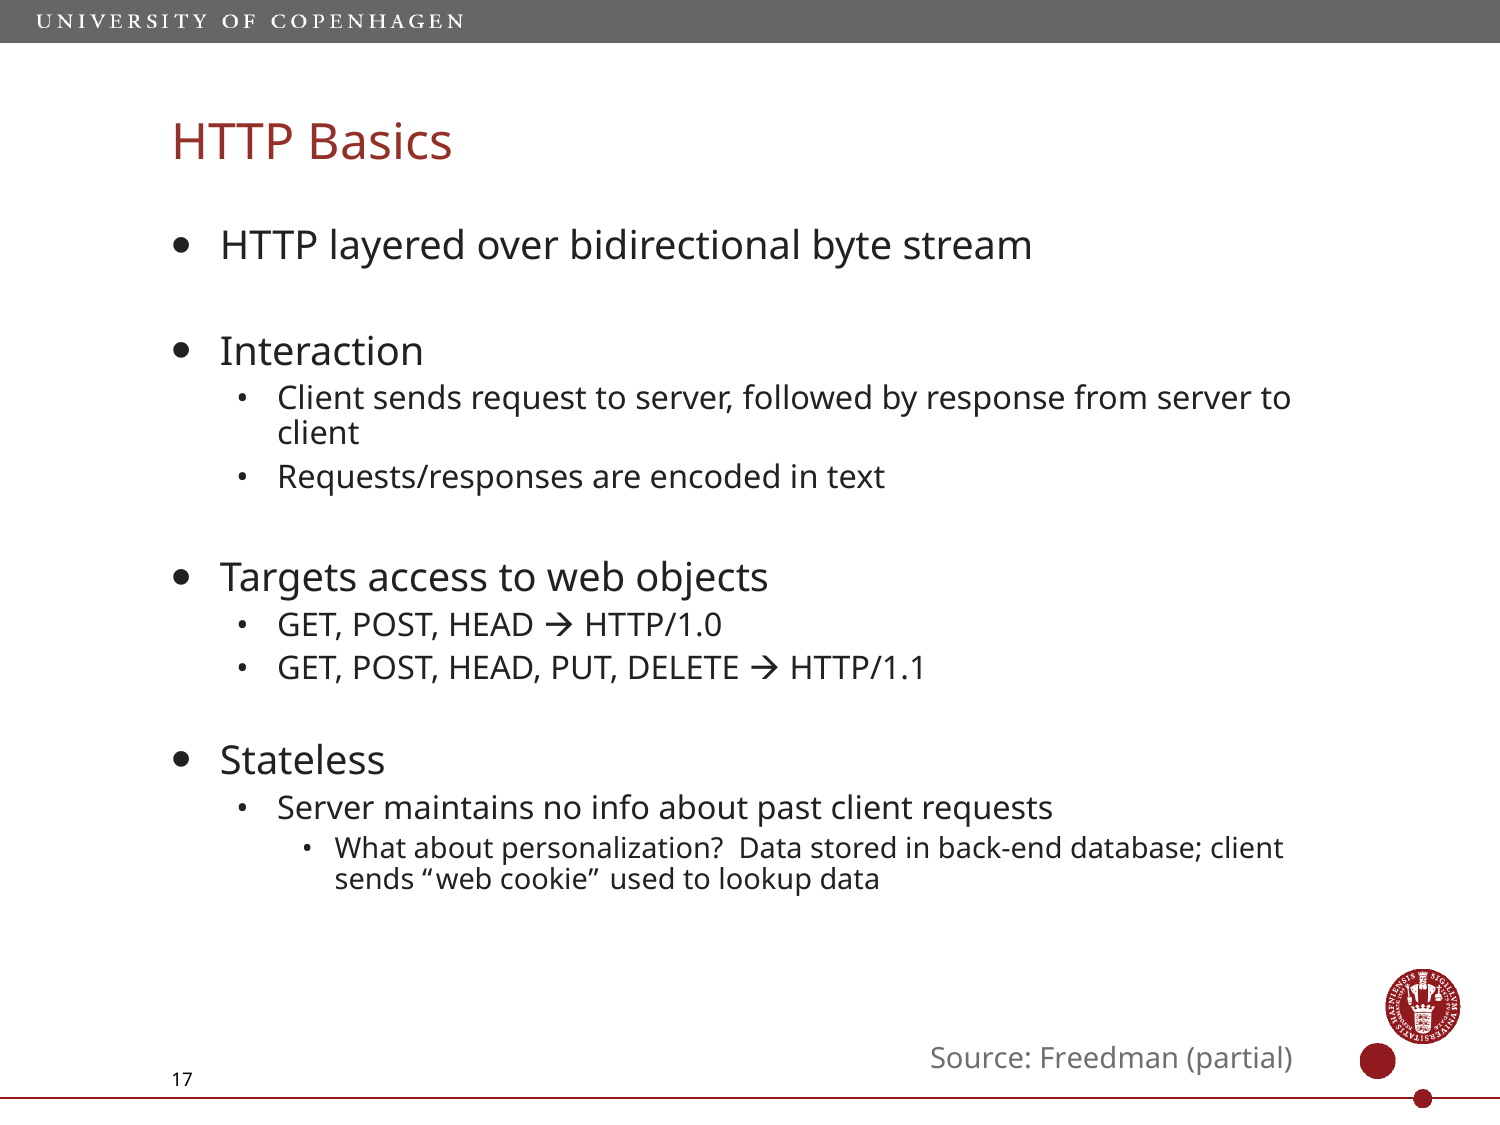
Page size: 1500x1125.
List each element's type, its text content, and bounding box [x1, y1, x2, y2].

text_box <number> [171, 1067, 522, 1092]
picture [0, 910, 1500, 1122]
list HTTP layered over bidirectional byte stream Interaction Client sends request to server, followed by response from server to client Requests/responses are encoded in text Targets access to web objects GET, POST, HEAD  HTTP/1.0 GET, POST, HEAD, PUT, DELETE  HTTP/1.1 Stateless Server maintains no info about past client requests What about personalization? Data stored in back-end database; client sends “web cookie” used to lookup data [171, 225, 1329, 900]
title HTTP Basics [171, 75, 1329, 171]
text_box Source: Freedman (partial) [915, 1031, 1376, 1083]
